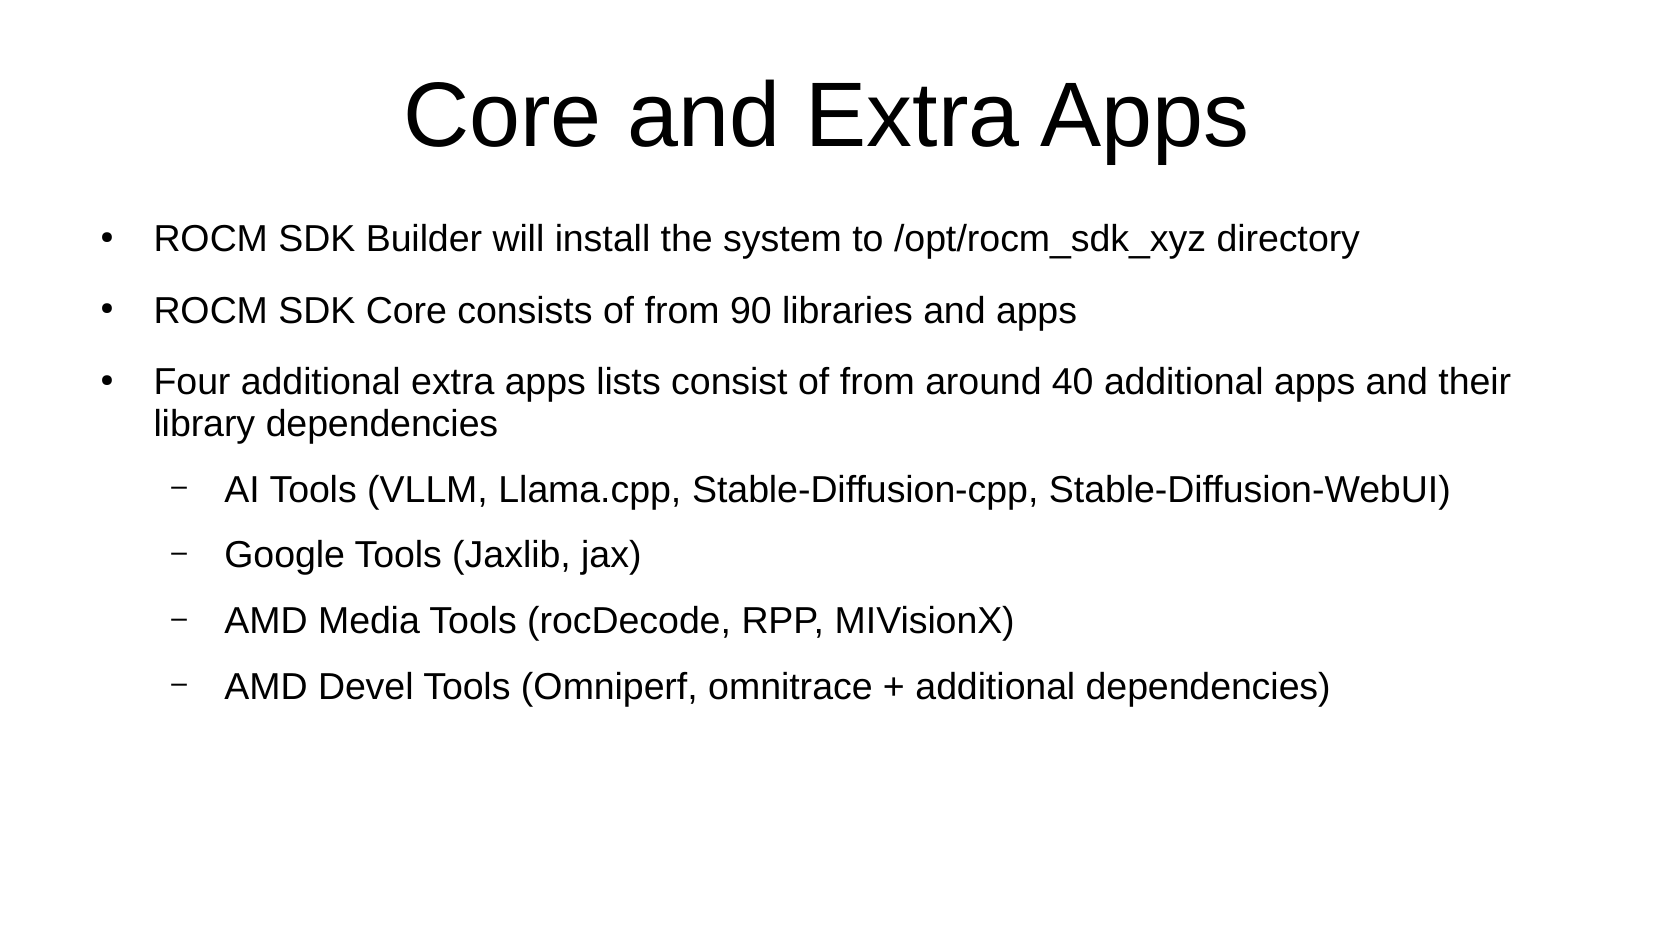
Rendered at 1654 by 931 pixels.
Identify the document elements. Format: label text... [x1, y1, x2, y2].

title Core and Extra Apps [82, 37, 1571, 193]
list ROCM SDK Builder will install the system to /opt/rocm_sdk_xyz directory ROCM SDK Core consists of from 90 libraries and apps Four additional extra apps lists consist of from around 40 additional apps and their library dependencies AI Tools (VLLM, Llama.cpp, Stable-Diffusion-cpp, Stable-Diffusion-WebUI) Google Tools (Jaxlib, jax) AMD Media Tools (rocDecode, RPP, MIVisionX) AMD Devel Tools (Omniperf, omnitrace + additional dependencies) [82, 217, 1571, 758]
